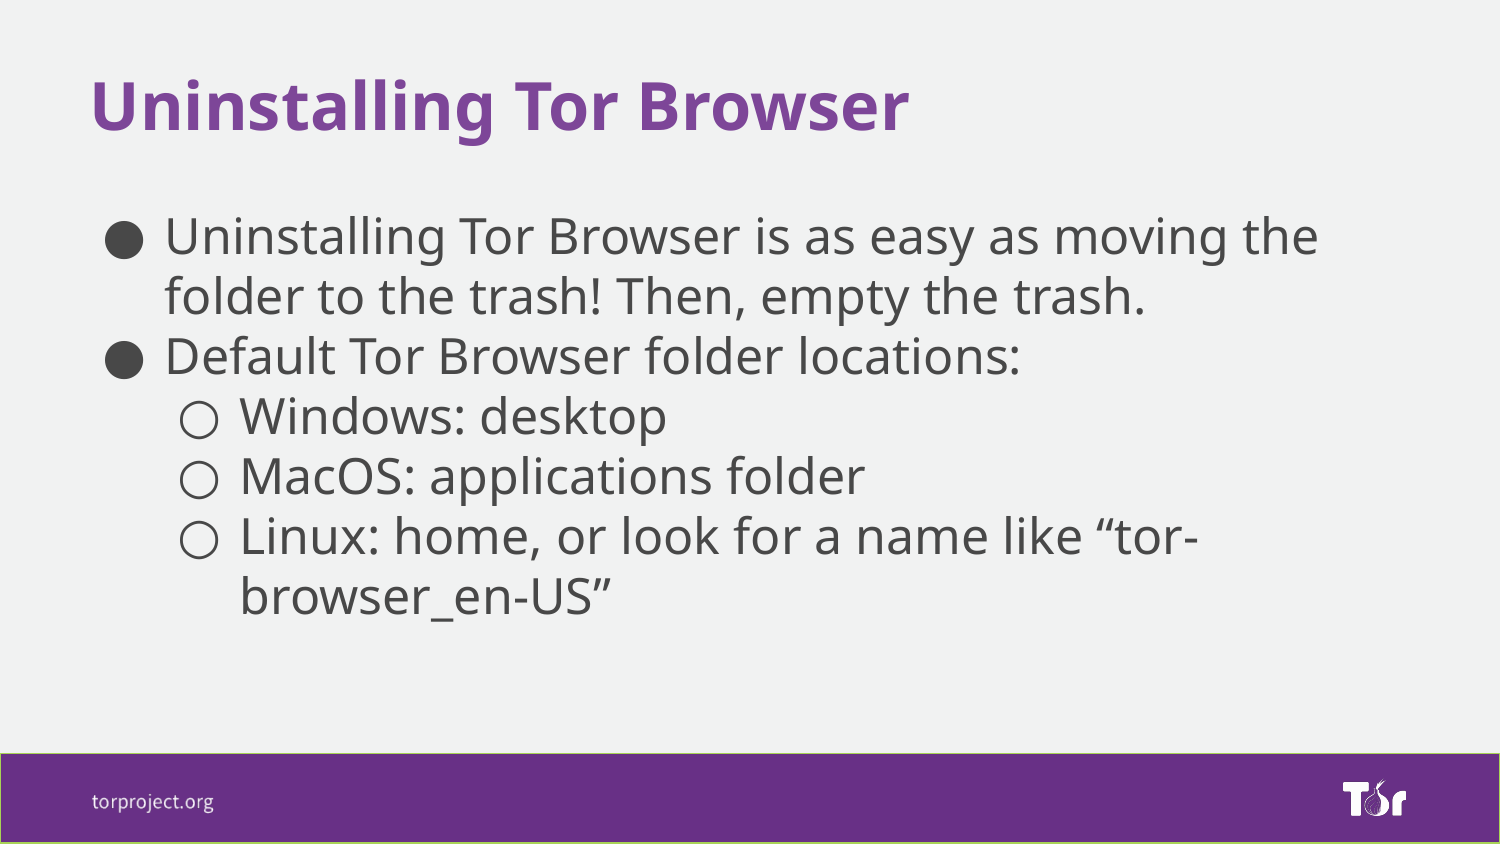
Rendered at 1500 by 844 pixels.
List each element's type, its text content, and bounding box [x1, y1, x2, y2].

text_box Uninstalling Tor Browser is as easy as moving the folder to the trash! Then, empty the trash. Default Tor Browser folder locations: Windows: desktop MacOS: applications folder Linux: home, or look for a name like “tor-browser_en-US” [75, 196, 1425, 754]
text_box Uninstalling Tor Browser [75, 33, 1425, 174]
picture [75, 780, 604, 821]
picture [1343, 778, 1406, 816]
